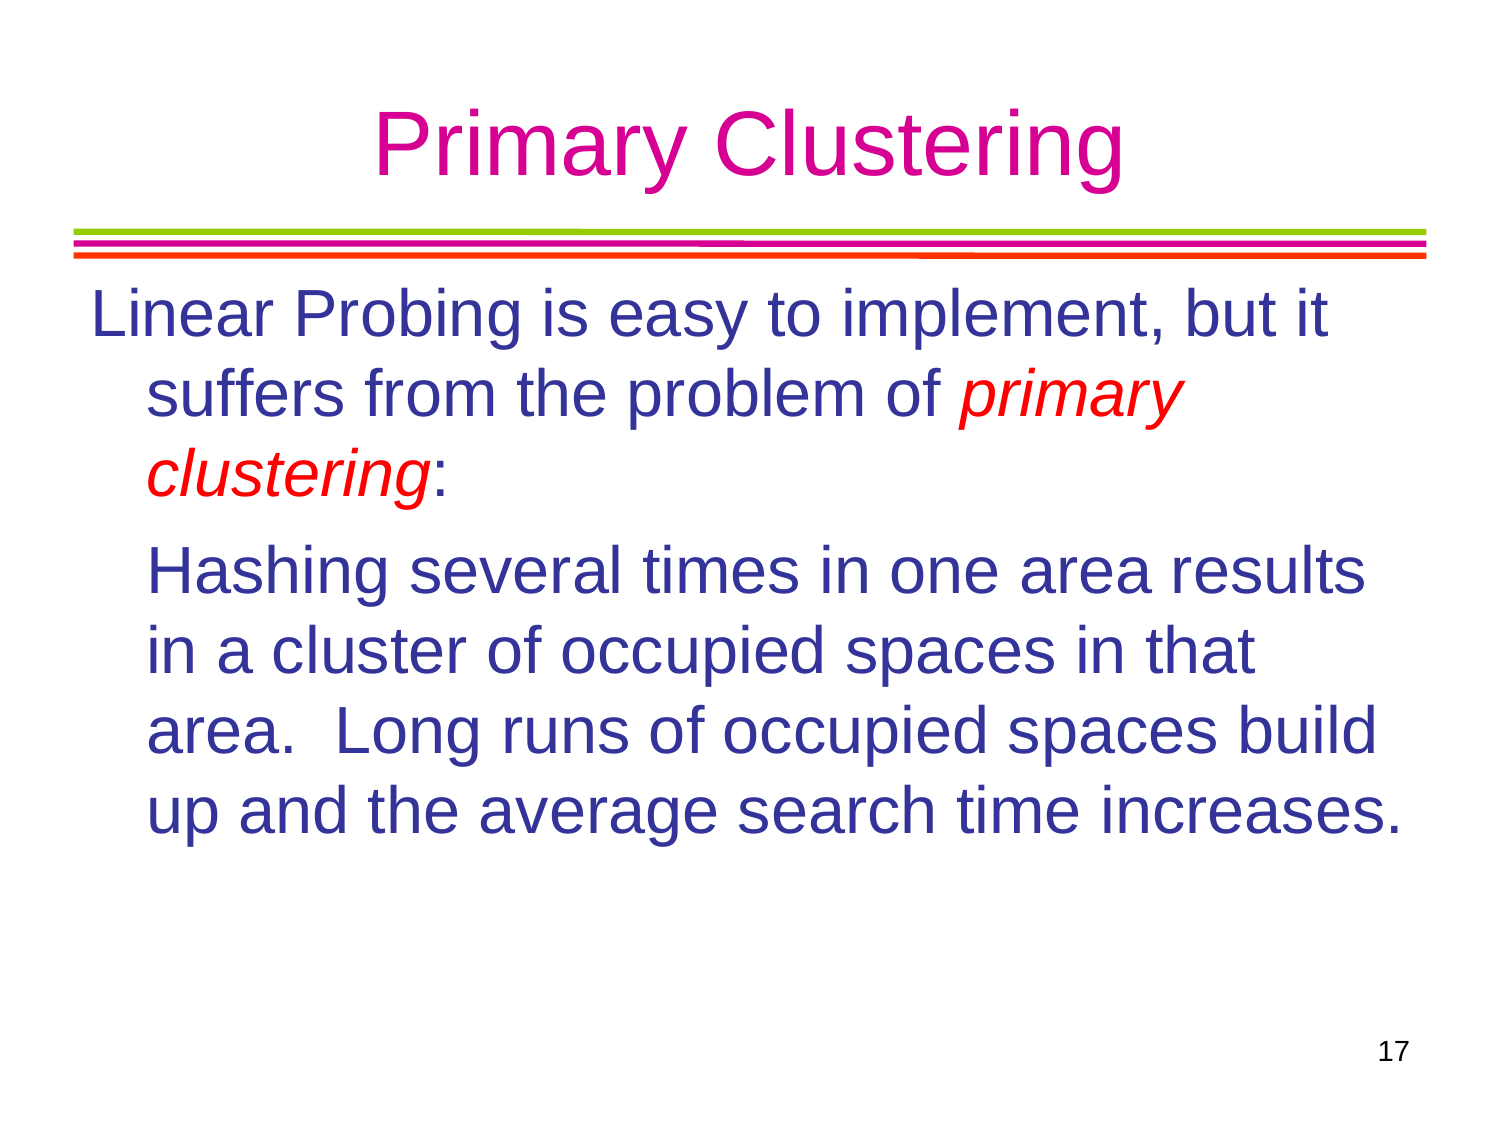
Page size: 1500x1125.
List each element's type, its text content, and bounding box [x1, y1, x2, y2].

text_box Linear Probing is easy to implement, but it suffers from the problem of primary clustering: Hashing several times in one area results in a cluster of occupied spaces in that area. Long runs of occupied spaces build up and the average search time increases. [75, 262, 1426, 1005]
text_box <number> [1074, 1024, 1426, 1103]
text_box Primary Clustering [75, 45, 1426, 233]
